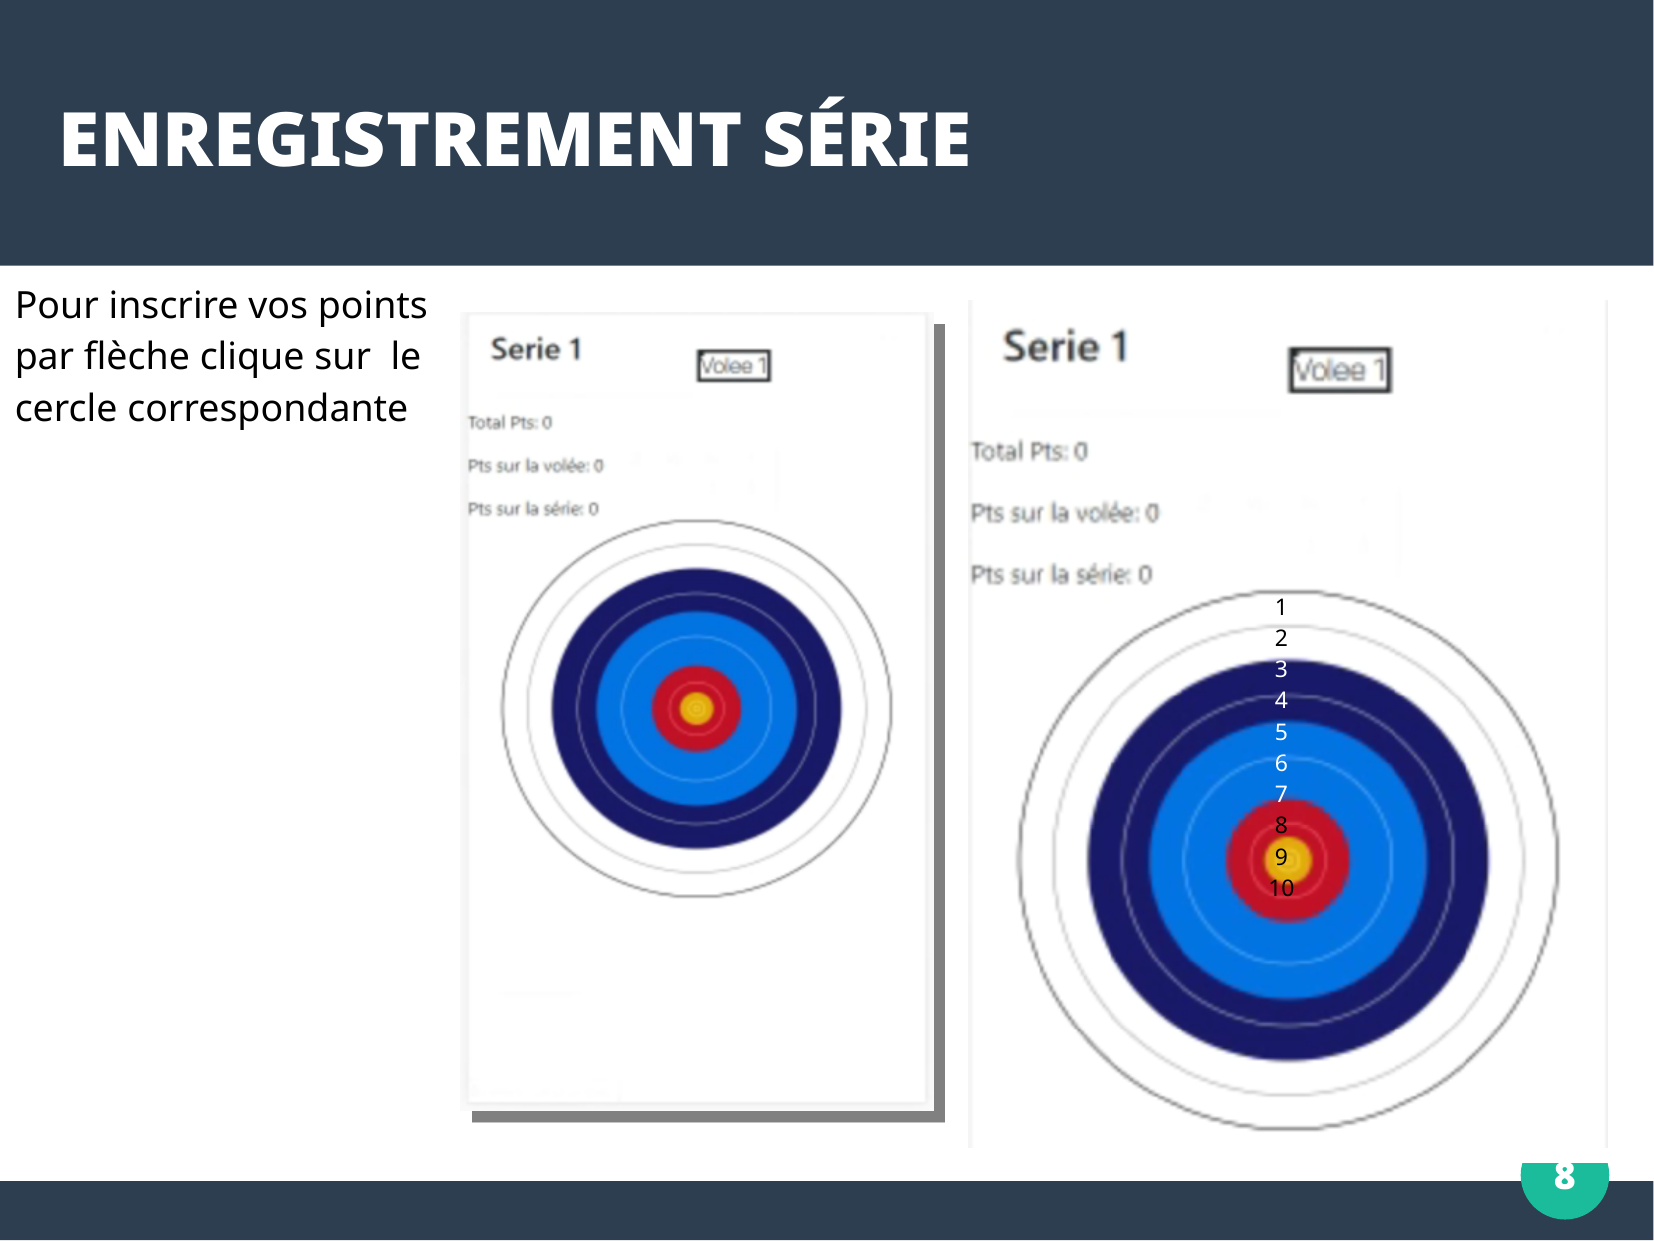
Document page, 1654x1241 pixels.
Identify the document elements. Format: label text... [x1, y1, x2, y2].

list [59, 324, 968, 1152]
picture [460, 312, 934, 1111]
text_box 1 2 3 4 5 6 7 8 9 10 [1216, 583, 1347, 889]
title ENREGISTREMENT SÉRIE [59, 59, 1595, 217]
text_box Pour inscrire vos points par flèche clique sur le cercle correspondante [0, 271, 485, 438]
picture [968, 295, 1608, 1163]
